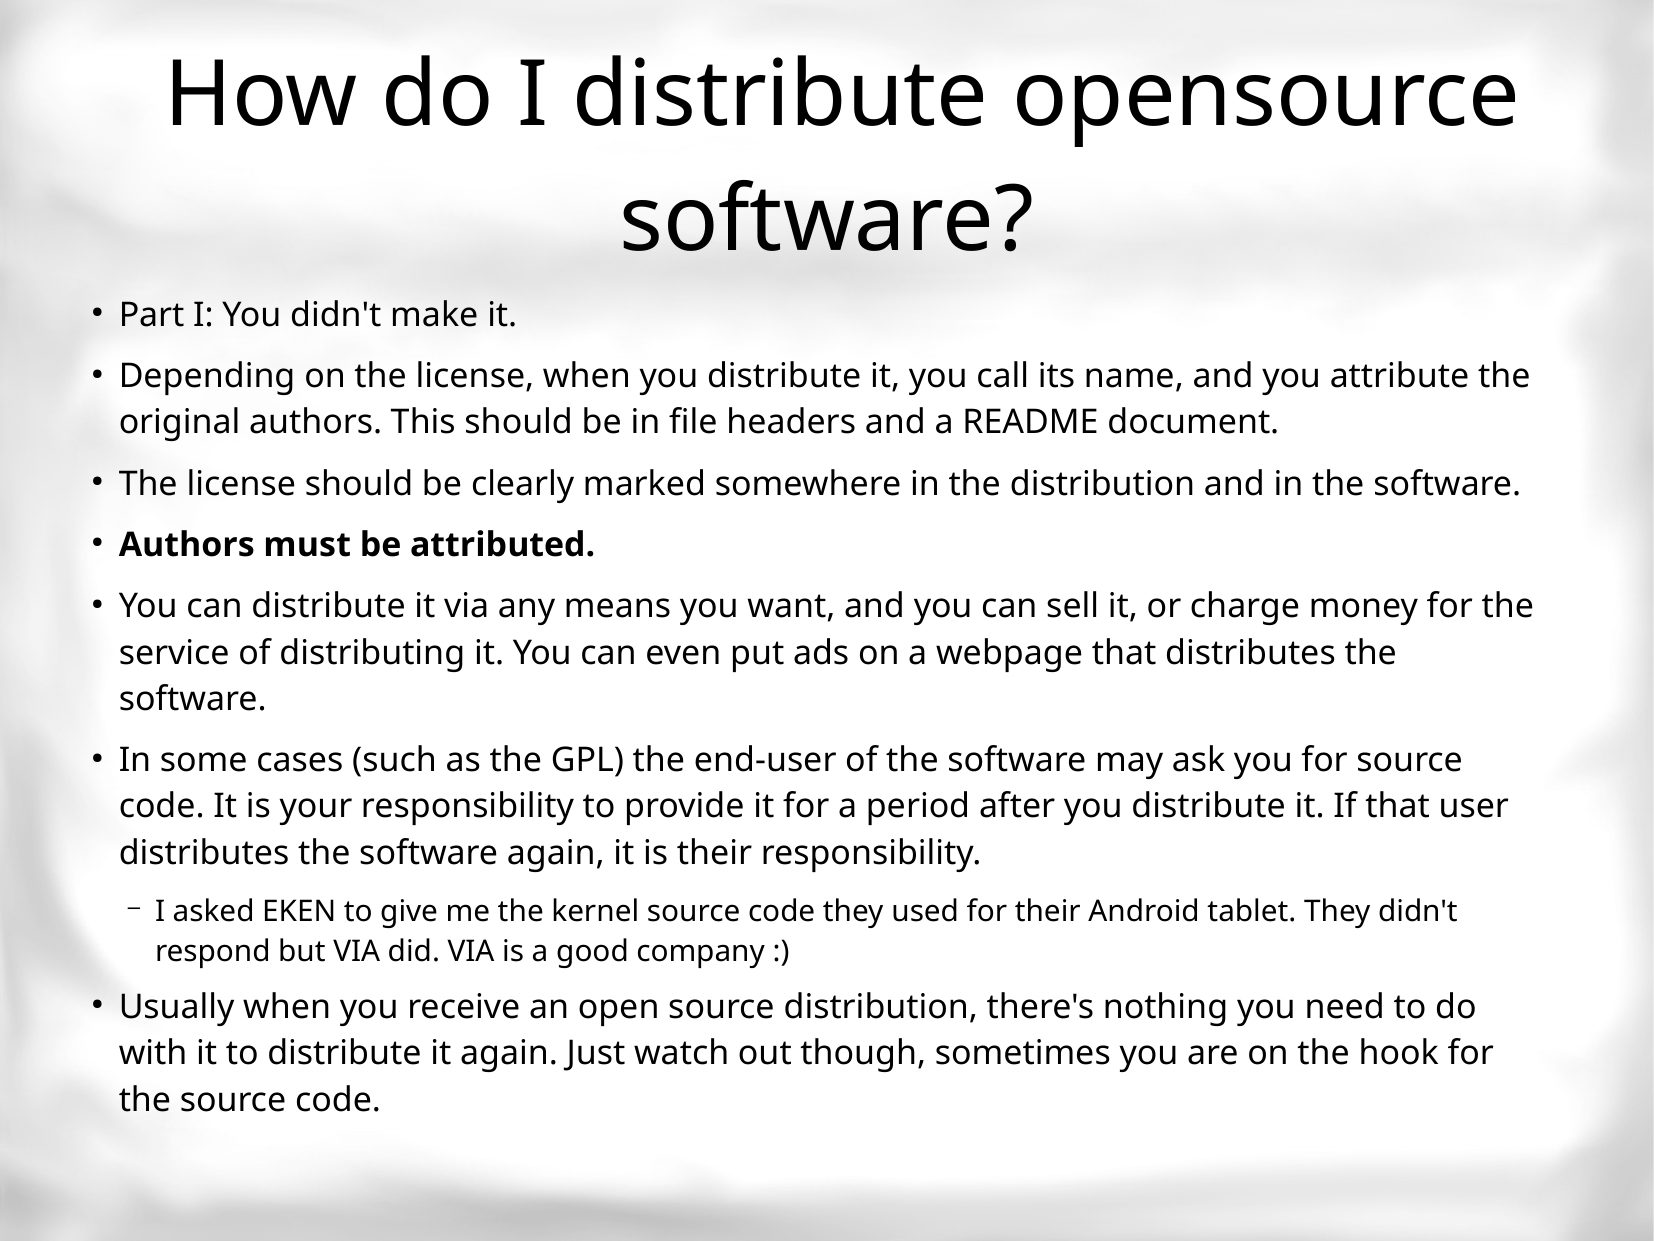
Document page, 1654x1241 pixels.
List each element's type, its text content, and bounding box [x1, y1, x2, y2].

picture [0, 0, 1654, 1241]
list Part I: You didn't make it. Depending on the license, when you distribute it, you call its name, and you attribute the original authors. This should be in file headers and a README document. The license should be clearly marked somewhere in the distribution and in the software. Authors must be attributed. You can distribute it via any means you want, and you can sell it, or charge money for the service of distributing it. You can even put ads on a webpage that distributes the software. In some cases (such as the GPL) the end-user of the software may ask you for source code. It is your responsibility to provide it for a period after you distribute it. If that user distributes the software again, it is their responsibility. I asked EKEN to give me the kernel source code they used for their Android tablet. They didn't respond but VIA did. VIA is a good company :) Usually when you receive an open source distribution, there's nothing you need to do with it to distribute it again. Just watch out though, sometimes you are on the hook for the source code. [82, 290, 1538, 1170]
title How do I distribute opensource software? [82, 49, 1571, 257]
